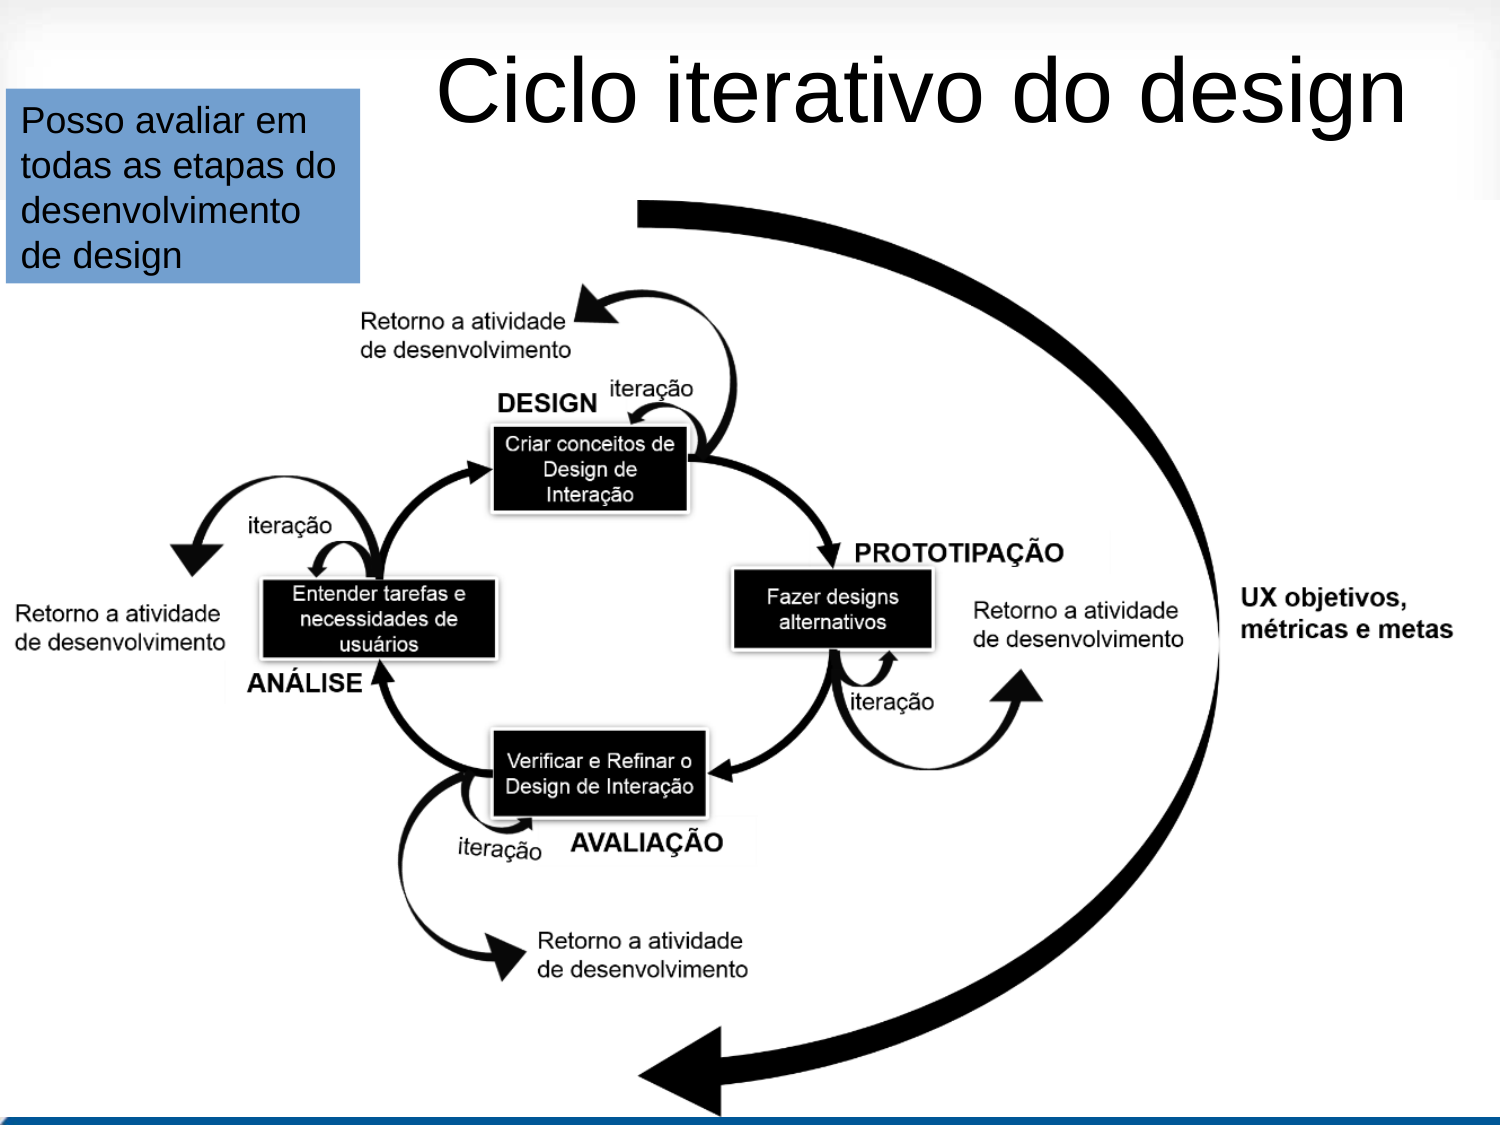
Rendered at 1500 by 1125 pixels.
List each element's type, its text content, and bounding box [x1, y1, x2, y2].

title Ciclo iterativo do design [75, 0, 1426, 180]
text_box Posso avaliar em todas as etapas do desenvolvimento de design [5, 88, 361, 284]
picture [0, 0, 1500, 1125]
